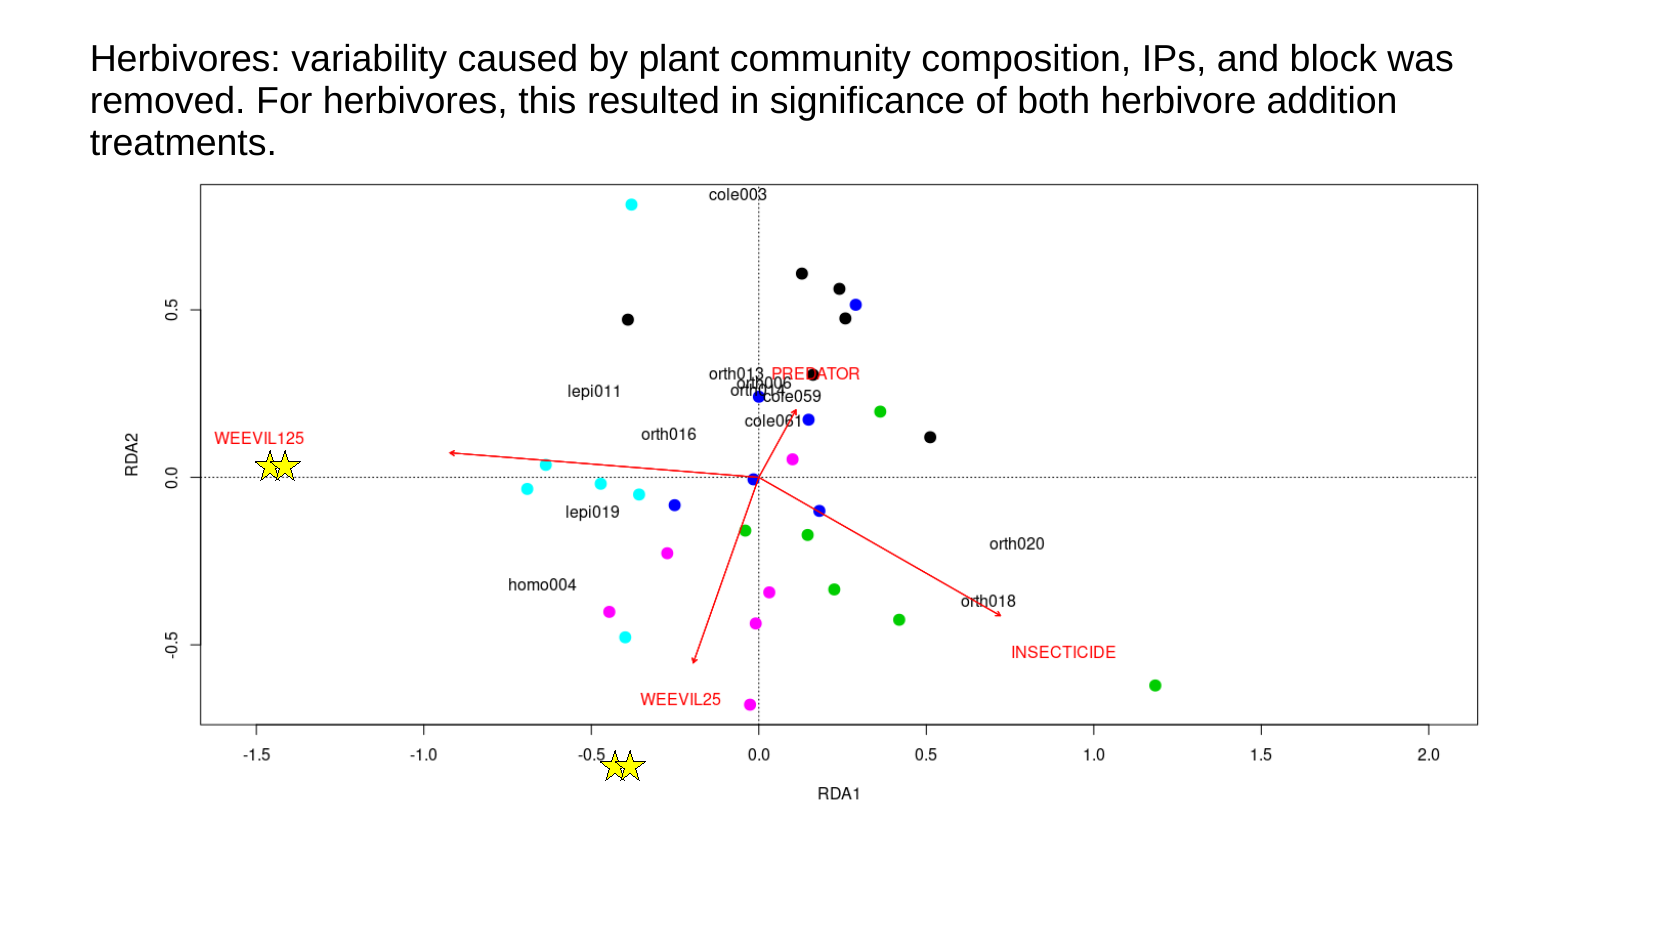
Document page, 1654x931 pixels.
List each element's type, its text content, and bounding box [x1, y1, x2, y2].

text_box [600, 750, 646, 781]
picture [120, 213, 1519, 826]
text_box [255, 450, 301, 481]
text_box Herbivores: variability caused by plant community composition, IPs, and block was removed. For herbivores, this resulted in significance of both herbivore addition treatments. [75, 30, 1591, 213]
